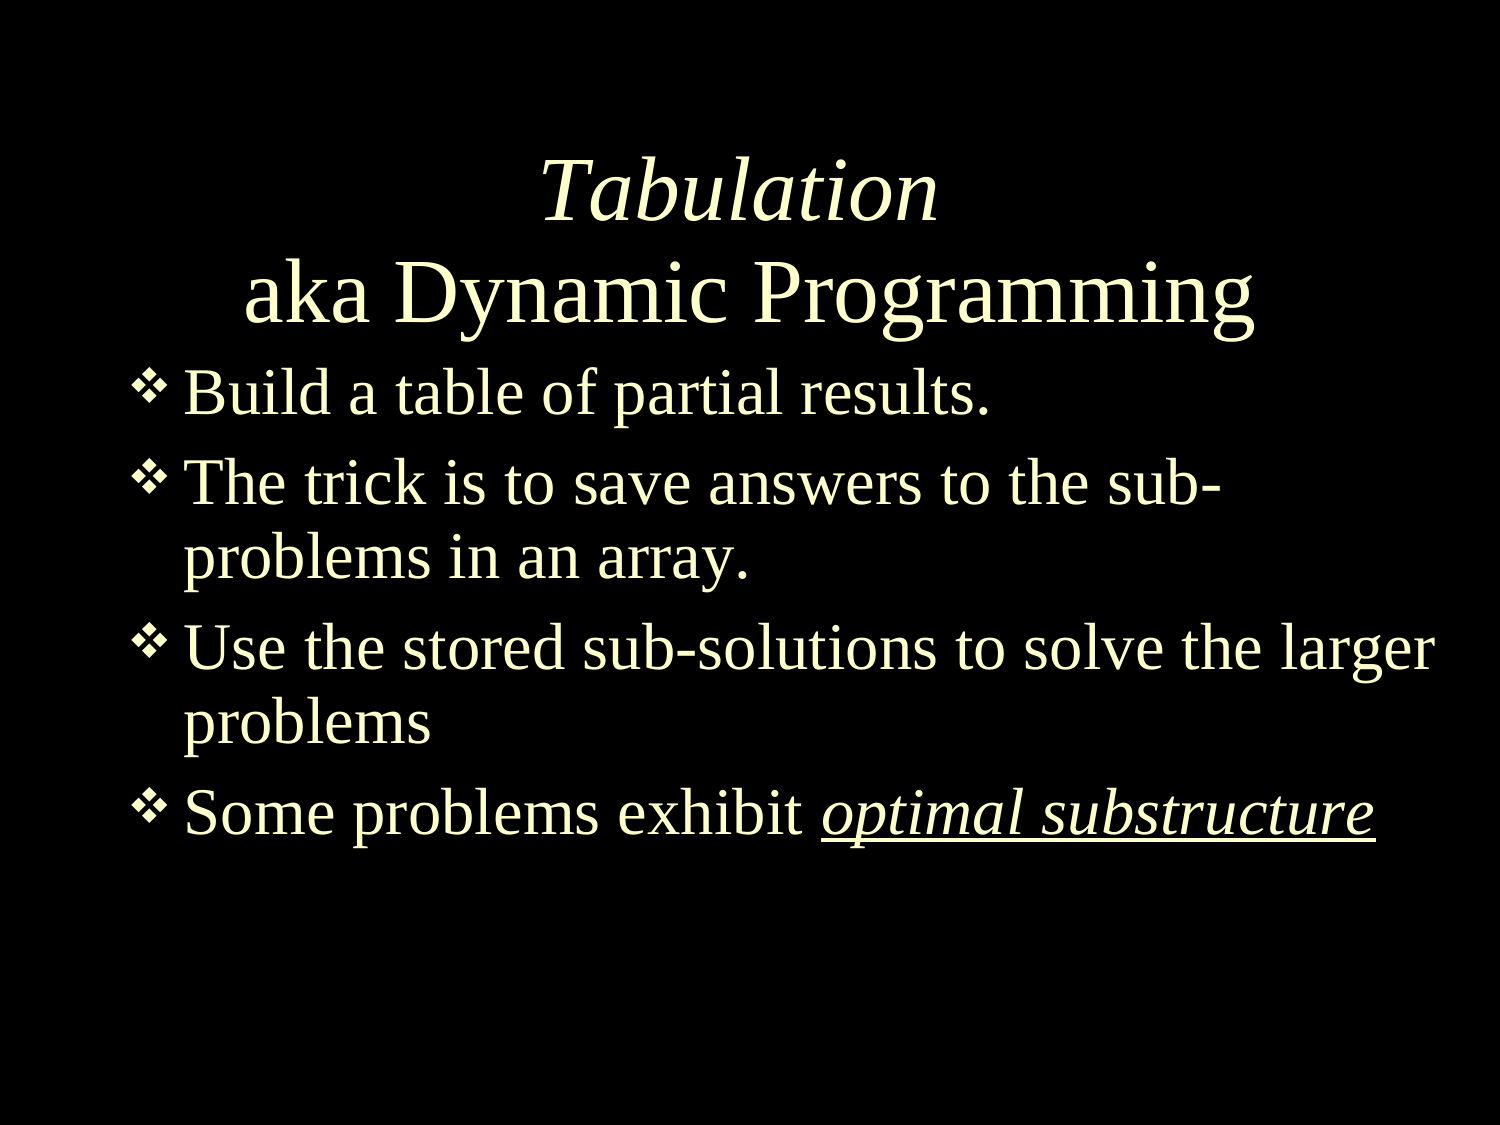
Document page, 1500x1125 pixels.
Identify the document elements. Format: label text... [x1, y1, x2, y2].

title Tabulation aka Dynamic Programming [22, 131, 1480, 350]
list Build a table of partial results. The trick is to save answers to the sub-problems in an array. Use the stored sub-solutions to solve the larger problems Some problems exhibit optimal substructure [112, 347, 1482, 1026]
